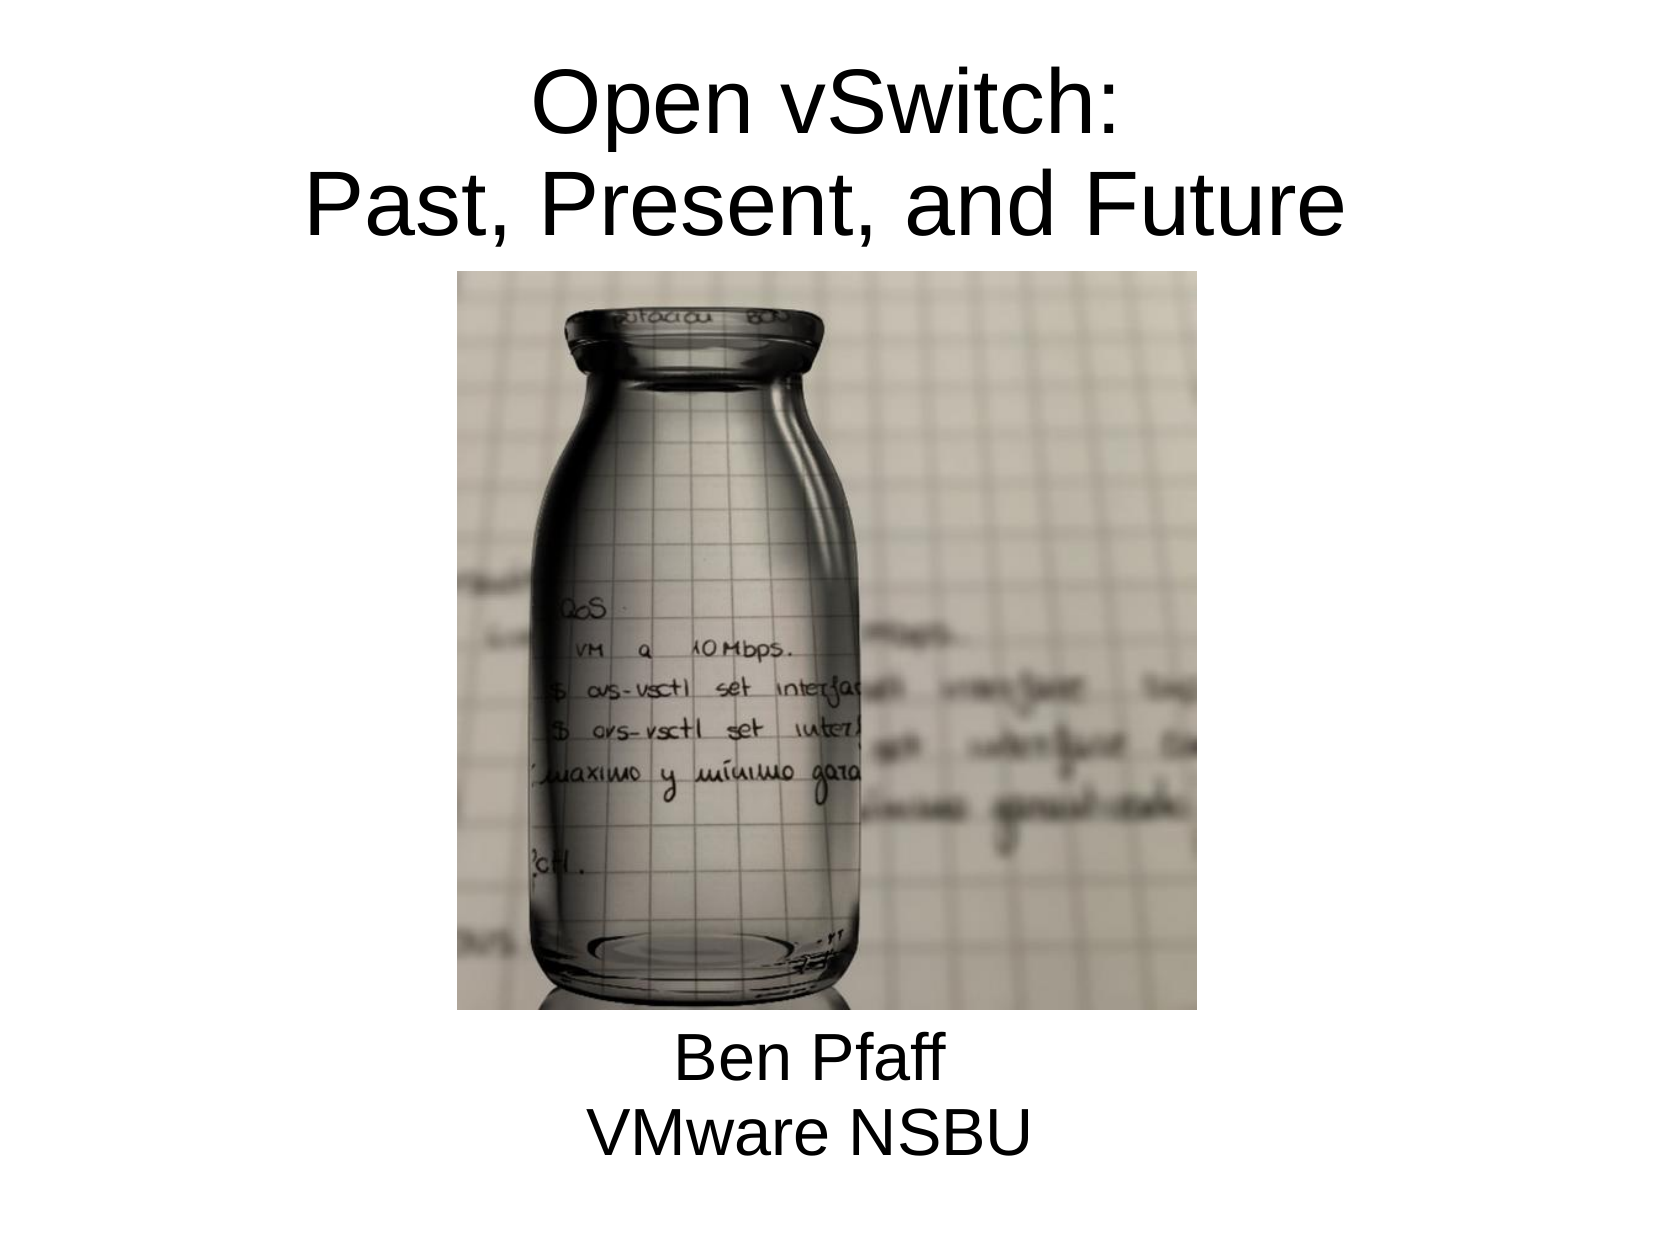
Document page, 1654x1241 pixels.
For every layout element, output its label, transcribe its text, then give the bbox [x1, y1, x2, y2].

picture [457, 271, 1197, 1011]
subtitle Ben Pfaff VMware NSBU [82, 960, 1538, 1170]
title Open vSwitch: Past, Present, and Future [82, 49, 1571, 257]
